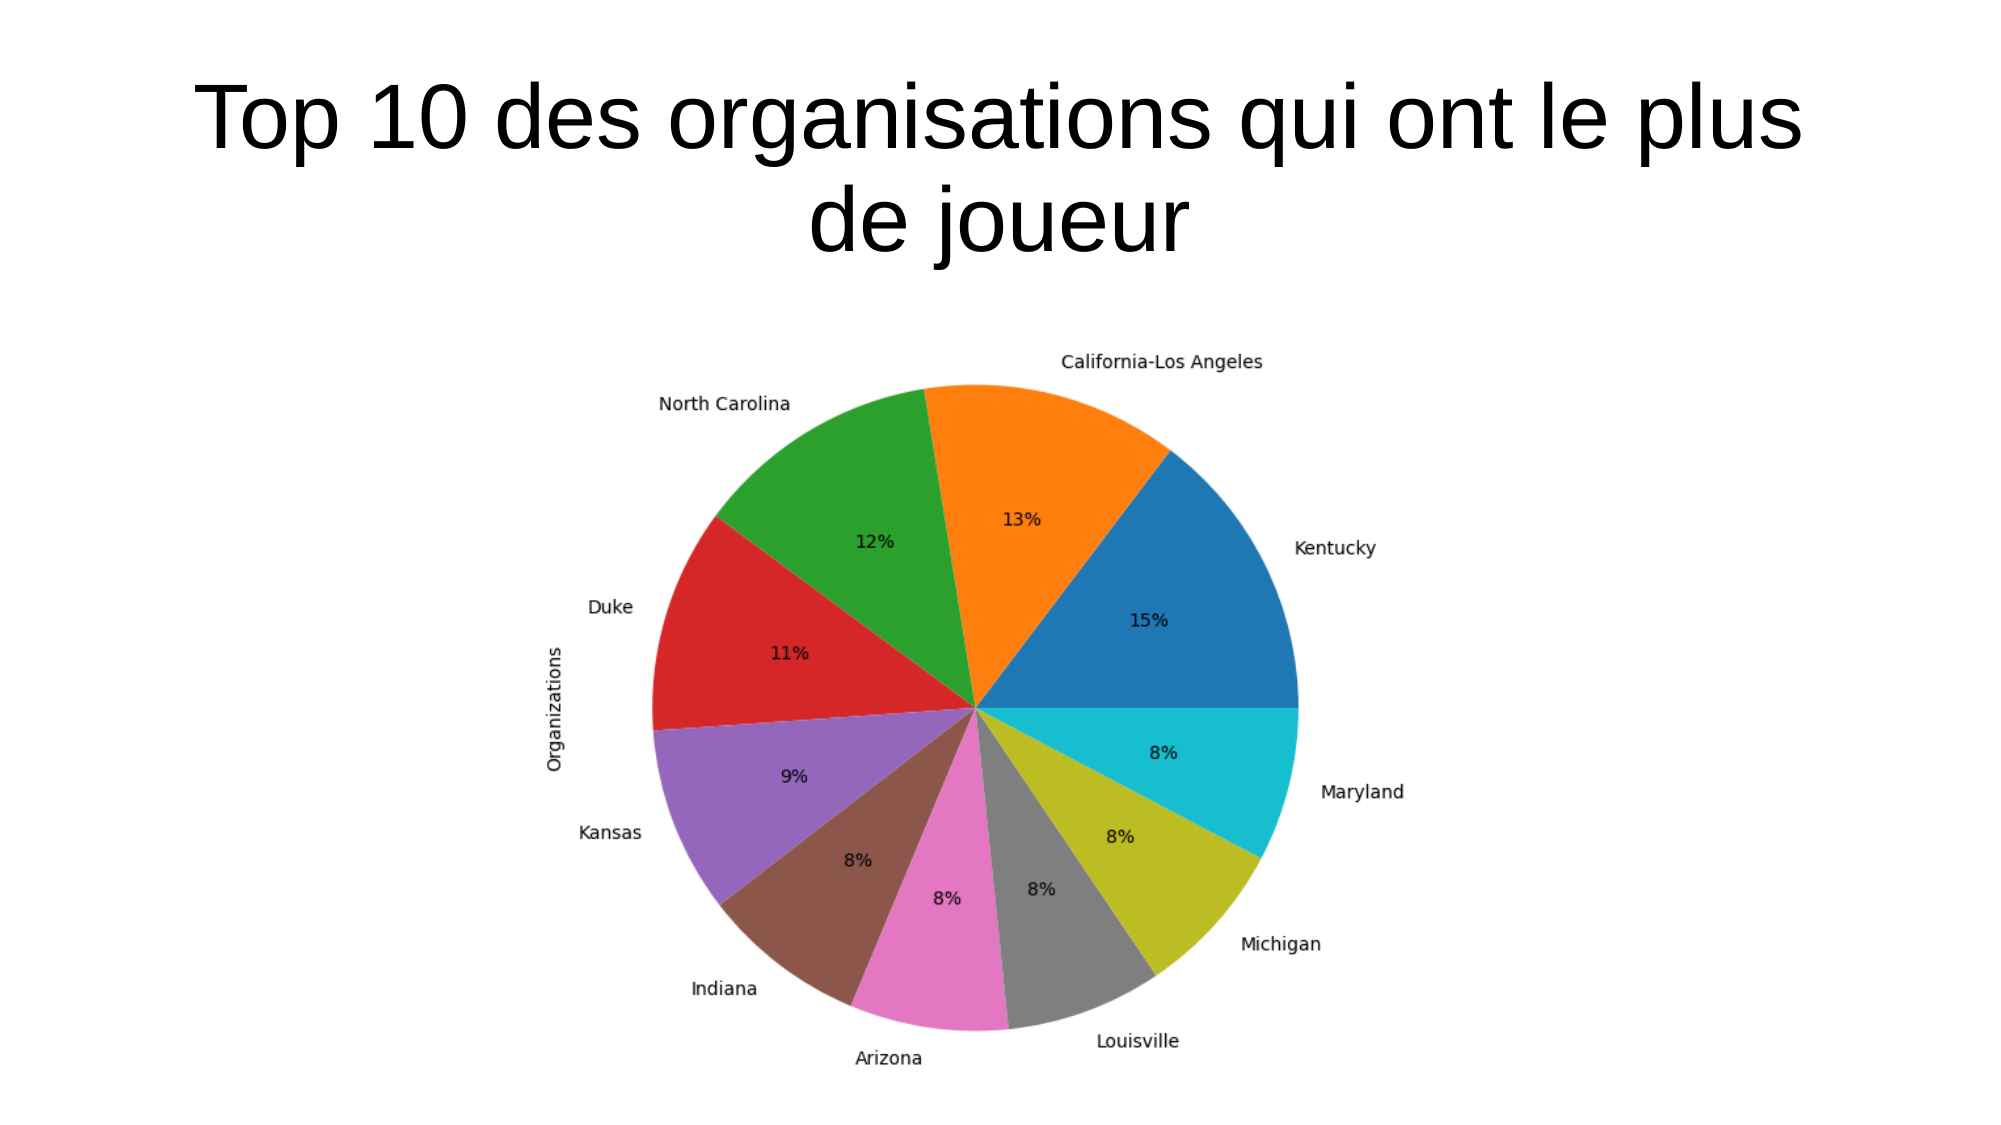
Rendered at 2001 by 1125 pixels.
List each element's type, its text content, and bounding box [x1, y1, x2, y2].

title Top 10 des organisations qui ont le plus de joueur [137, 59, 1863, 278]
picture [533, 291, 1418, 1125]
